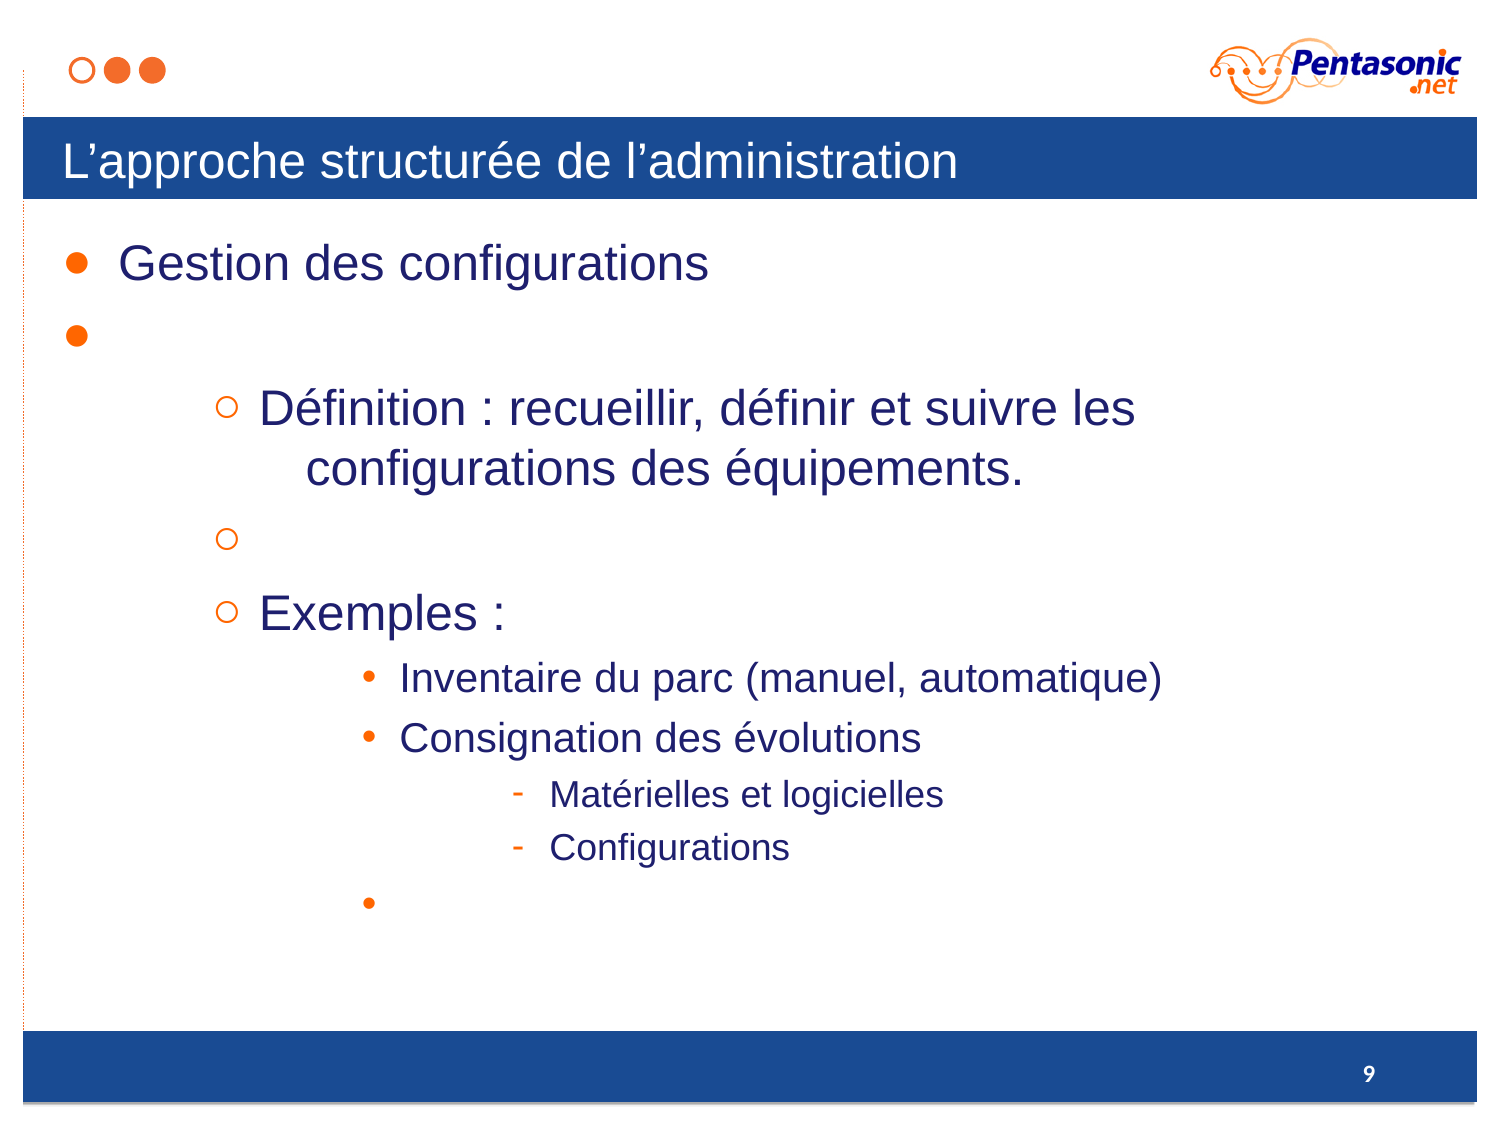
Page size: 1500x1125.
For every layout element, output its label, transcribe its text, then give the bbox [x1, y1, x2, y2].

list Gestion des configurations Définition : recueillir, définir et suivre les configurations des équipements. Exemples : Inventaire du parc (manuel, automatique) Consignation des évolutions Matérielles et logicielles Configurations [46, 222, 1454, 1008]
title L’approche structurée de l’administration [46, 117, 1454, 200]
text_box 9 [1347, 1042, 1477, 1103]
